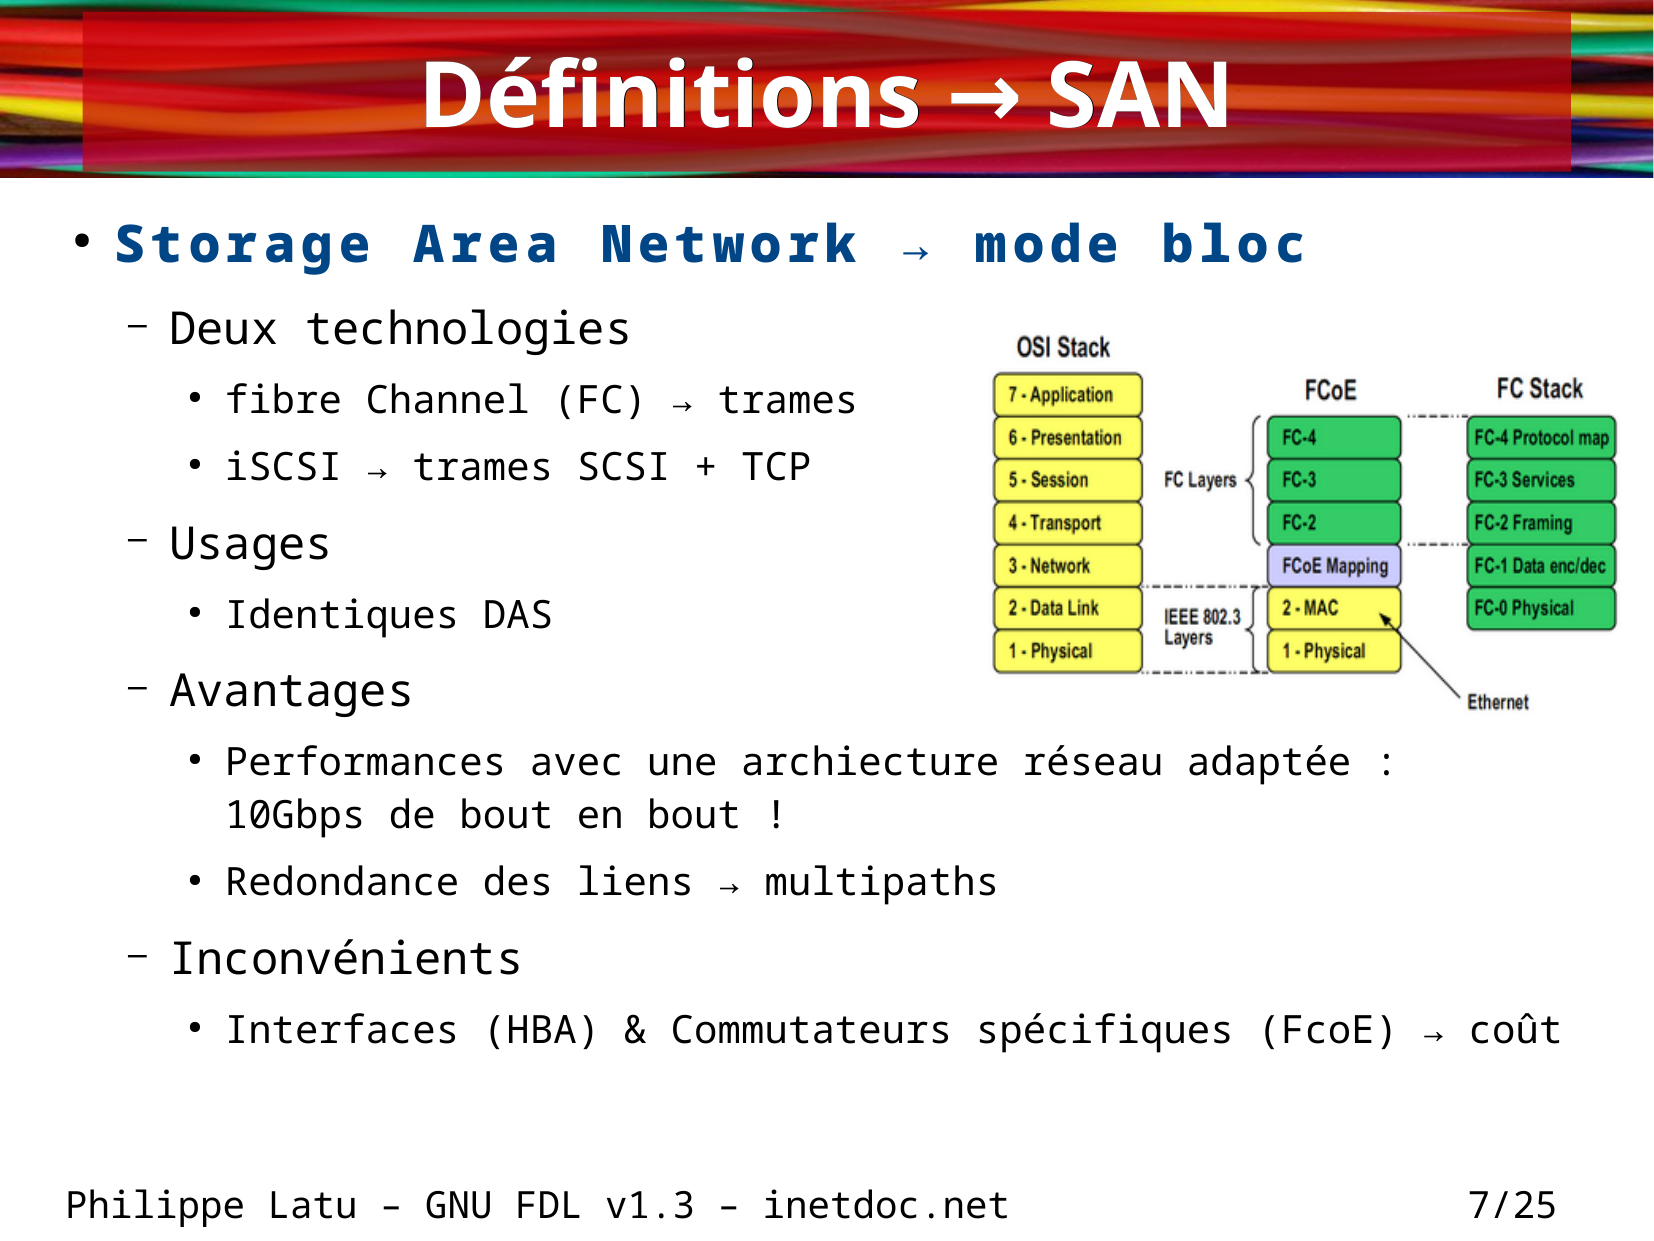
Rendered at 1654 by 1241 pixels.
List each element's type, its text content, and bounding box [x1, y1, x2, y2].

list Storage Area Network → mode bloc Deux technologies fibre Channel (FC) → trames iSCSI → trames SCSI + TCP Usages Identiques DAS Avantages Performances avec une archiecture réseau adaptée : 10Gbps de bout en bout ! Redondance des liens → multipaths Inconvénients Interfaces (HBA) & Commutateurs spécifiques (FcoE) → coût [59, 206, 1571, 1098]
picture [0, 0, 1654, 178]
picture [1571, 321, 1630, 733]
text_box Philippe Latu – GNU FDL v1.3 – inetdoc.net <numéro>/25 [59, 1133, 1595, 1237]
title Définitions → SAN [82, 11, 1571, 172]
